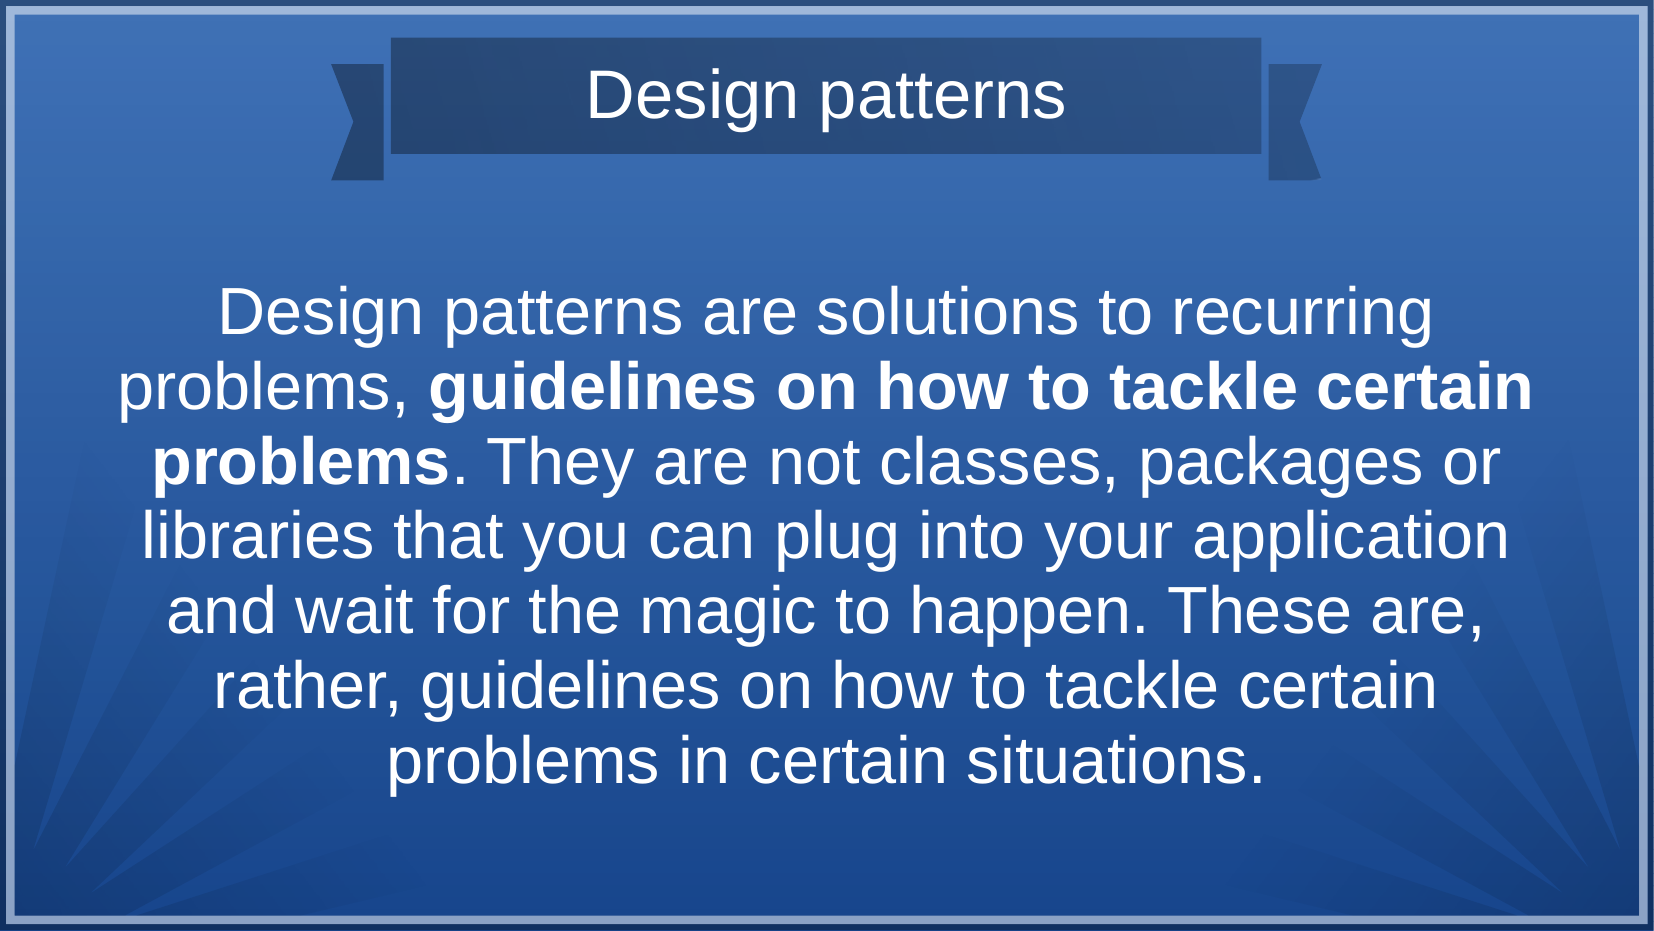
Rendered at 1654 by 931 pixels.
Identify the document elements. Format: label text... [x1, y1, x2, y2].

title Design patterns [389, 35, 1264, 154]
subtitle Design patterns are solutions to recurring problems, guidelines on how to tackle certain problems. They are not classes, packages or libraries that you can plug into your application and wait for the magic to happen. These are, rather, guidelines on how to tackle certain problems in certain situations. [82, 224, 1571, 848]
